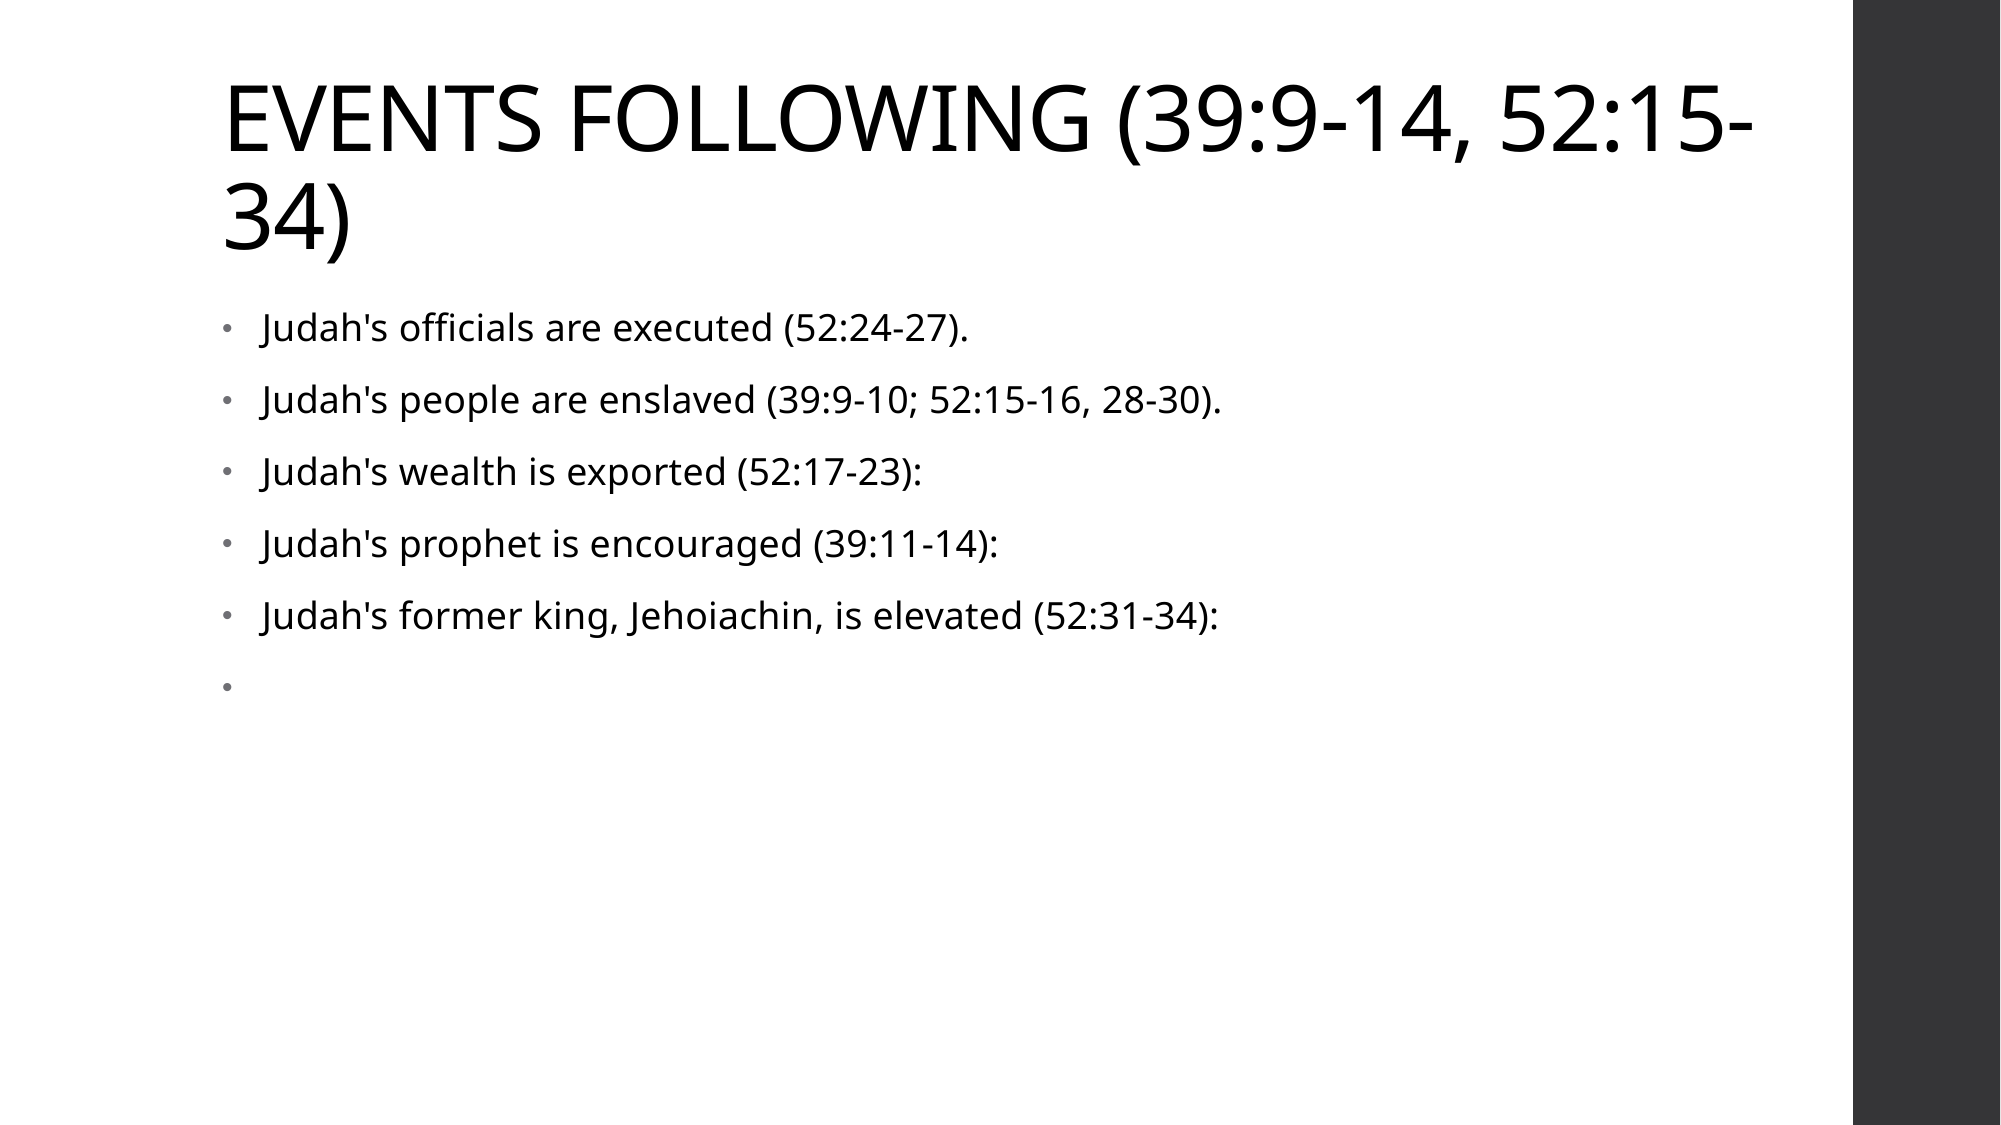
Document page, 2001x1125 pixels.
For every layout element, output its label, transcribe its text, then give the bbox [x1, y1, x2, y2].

title EVENTS FOLLOWING (39:9-14, 52:15-34) [206, 60, 1797, 278]
list Judah's officials are executed (52:24-27). Judah's people are enslaved (39:9-10; 52:15-16, 28-30). Judah's wealth is exported (52:17-23): Judah's prophet is encouraged (39:11-14): Judah's former king, Jehoiachin, is elevated (52:31-34): [206, 299, 1617, 1014]
